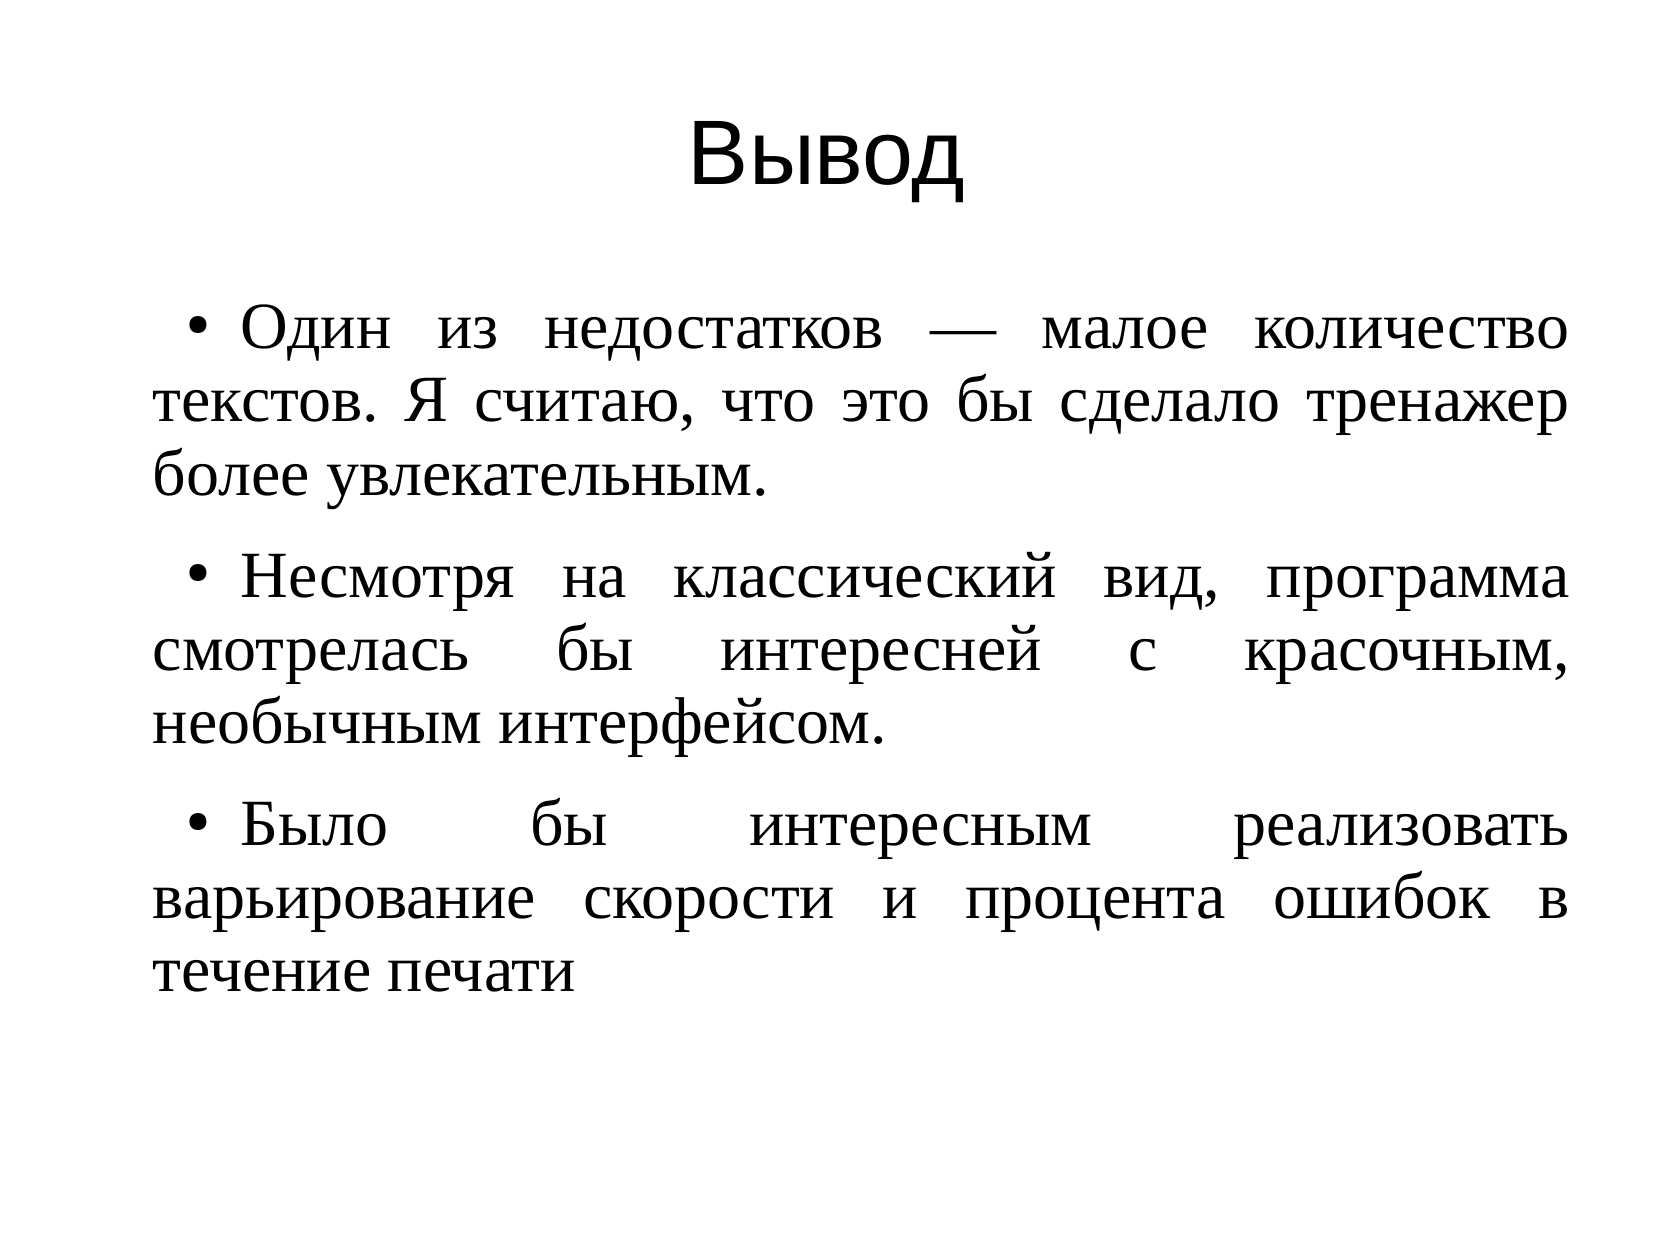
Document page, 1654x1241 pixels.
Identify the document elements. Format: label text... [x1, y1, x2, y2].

list Один из недостатков — малое количество текстов. Я считаю, что это бы сделало тренажер более увлекательным. Несмотря на классический вид, программа смотрелась бы интересней с красочным, необычным интерфейсом. Было бы интересным реализовать варьирование скорости и процента ошибок в течение печати [82, 290, 1571, 1010]
title Вывод [82, 49, 1571, 257]
